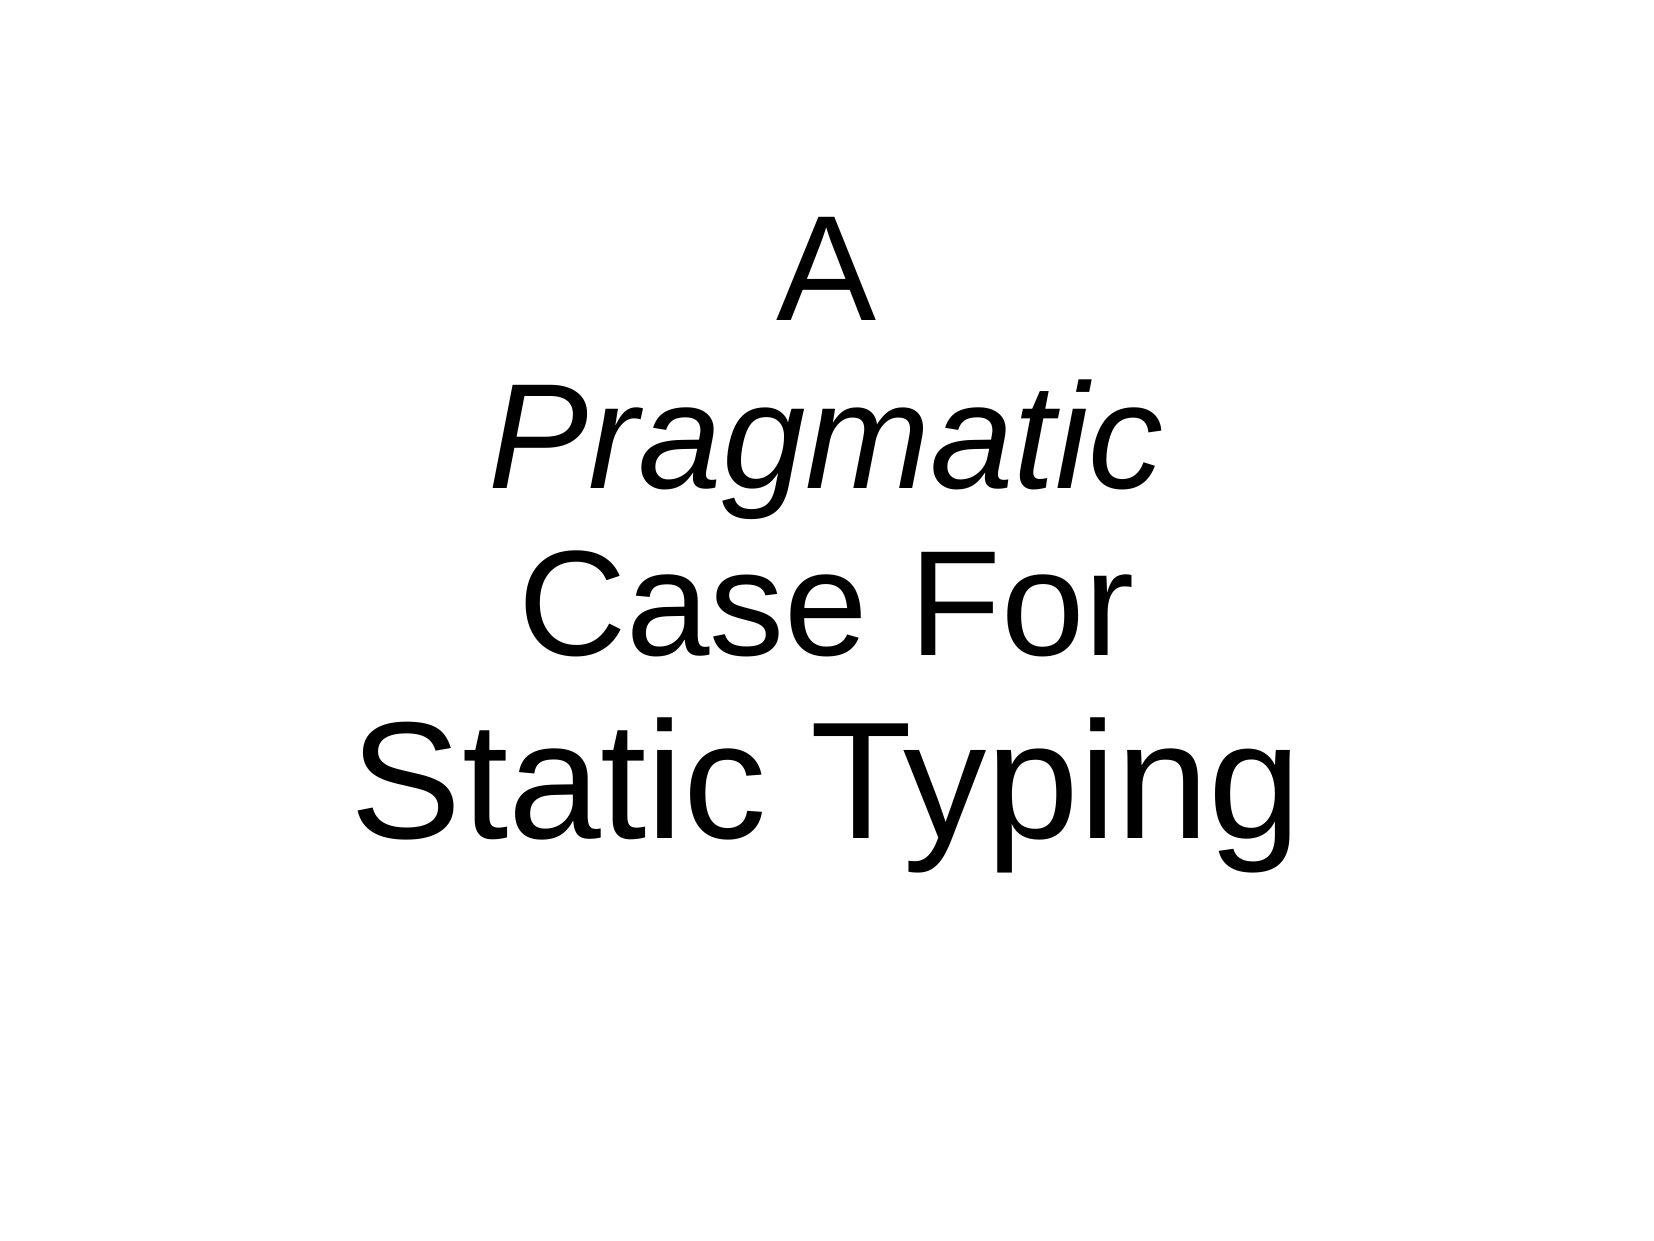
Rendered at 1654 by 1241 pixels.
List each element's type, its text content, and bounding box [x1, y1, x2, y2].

subtitle A Pragmatic Case For Static Typing [82, 49, 1571, 1010]
